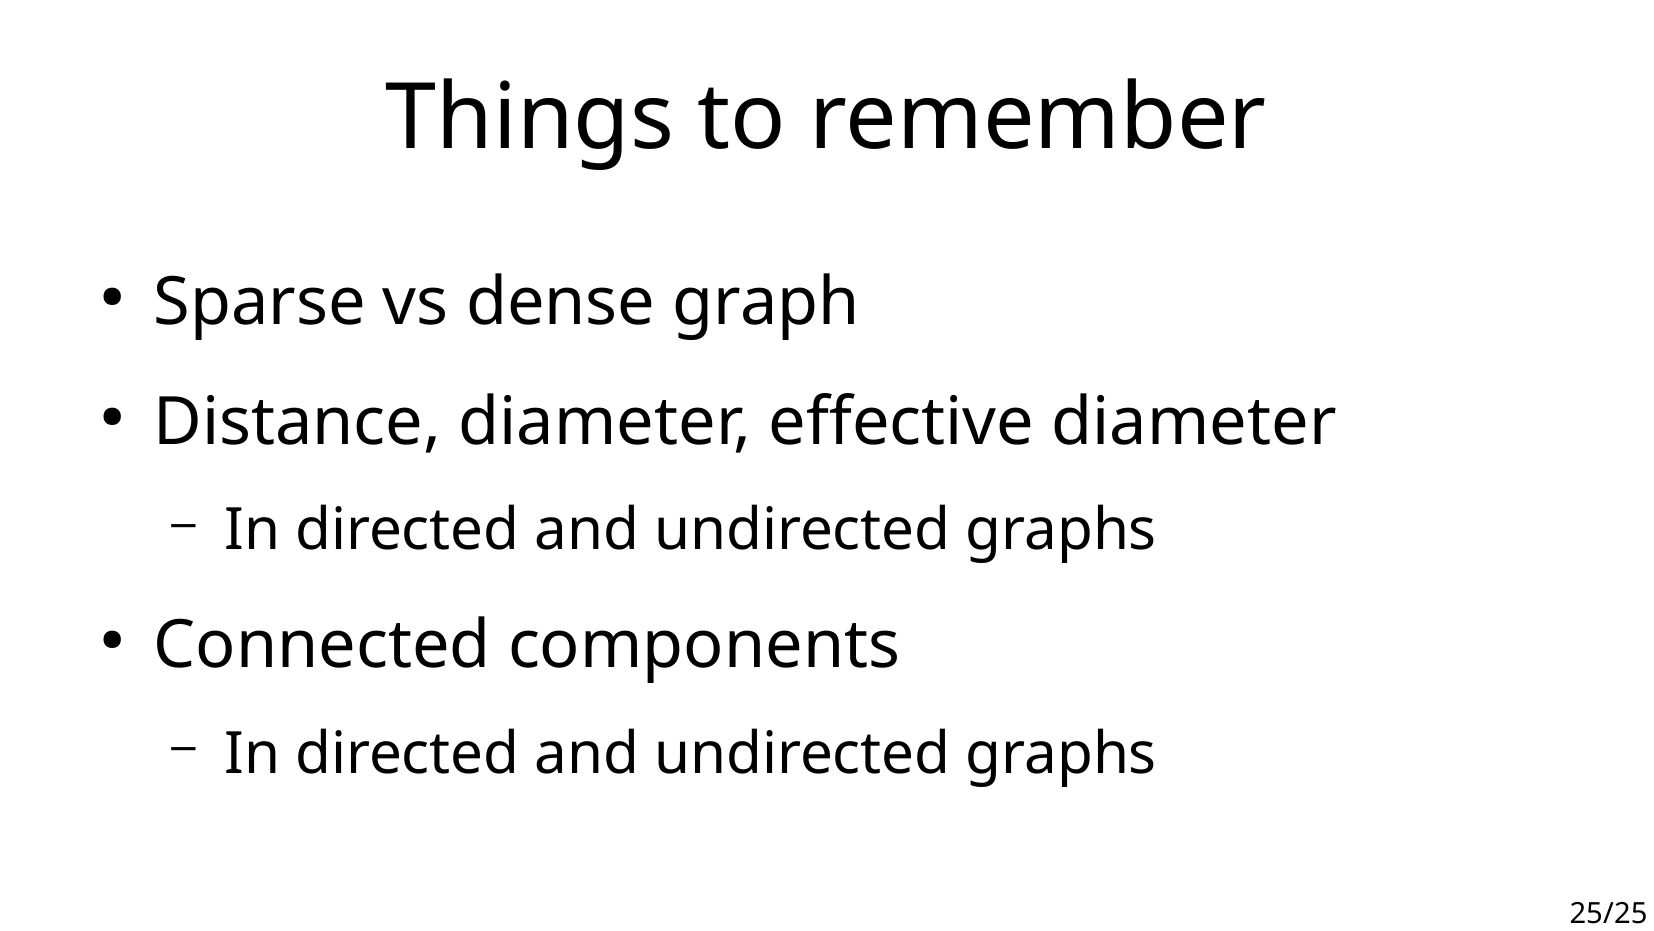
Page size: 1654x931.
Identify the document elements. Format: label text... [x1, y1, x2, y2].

list Sparse vs dense graph Distance, diameter, effective diameter In directed and undirected graphs Connected components In directed and undirected graphs [82, 253, 1571, 841]
title Things to remember [82, 1, 1571, 226]
